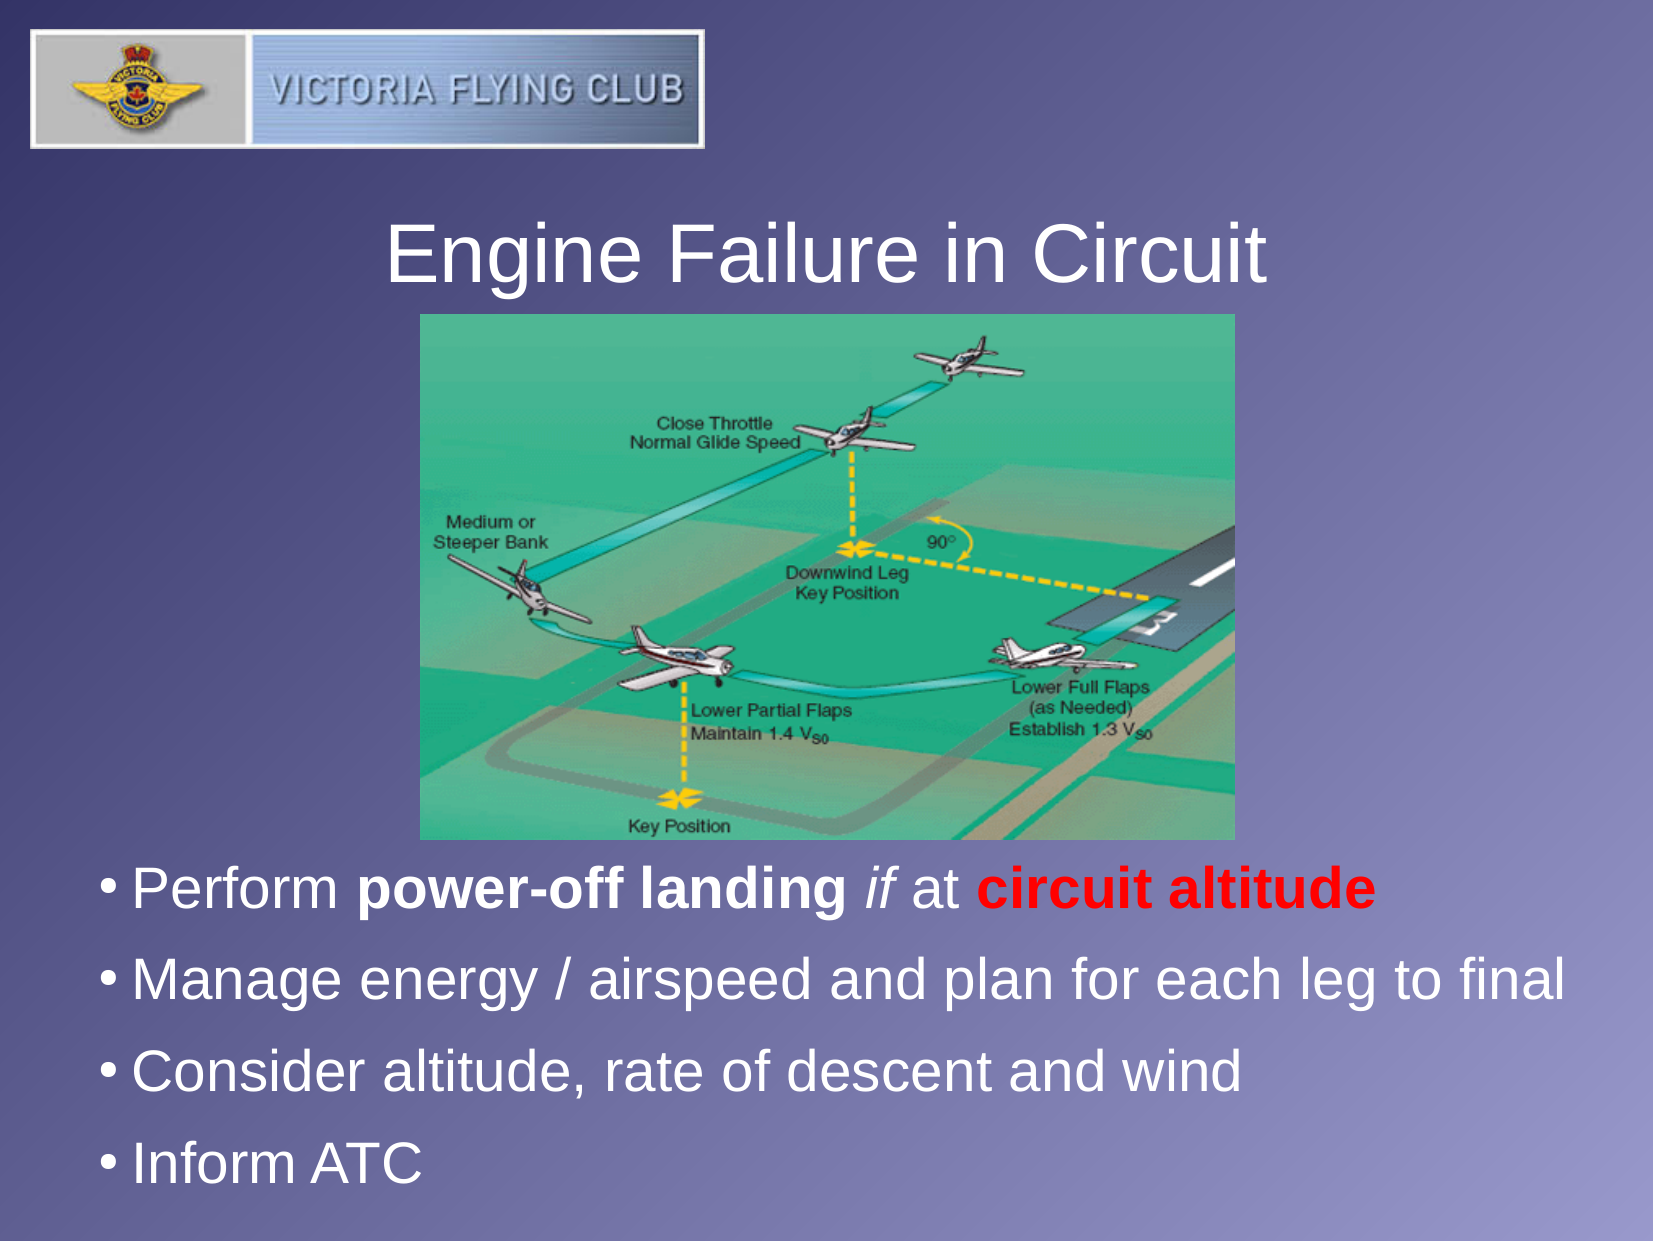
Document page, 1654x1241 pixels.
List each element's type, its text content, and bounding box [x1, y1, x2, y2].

list Perform power-off landing if at circuit altitude Manage energy / airspeed and plan for each leg to final Consider altitude, rate of descent and wind Inform ATC [82, 855, 1571, 1201]
title Engine Failure in Circuit [82, 150, 1571, 358]
picture [420, 314, 1235, 841]
picture [30, 29, 705, 149]
